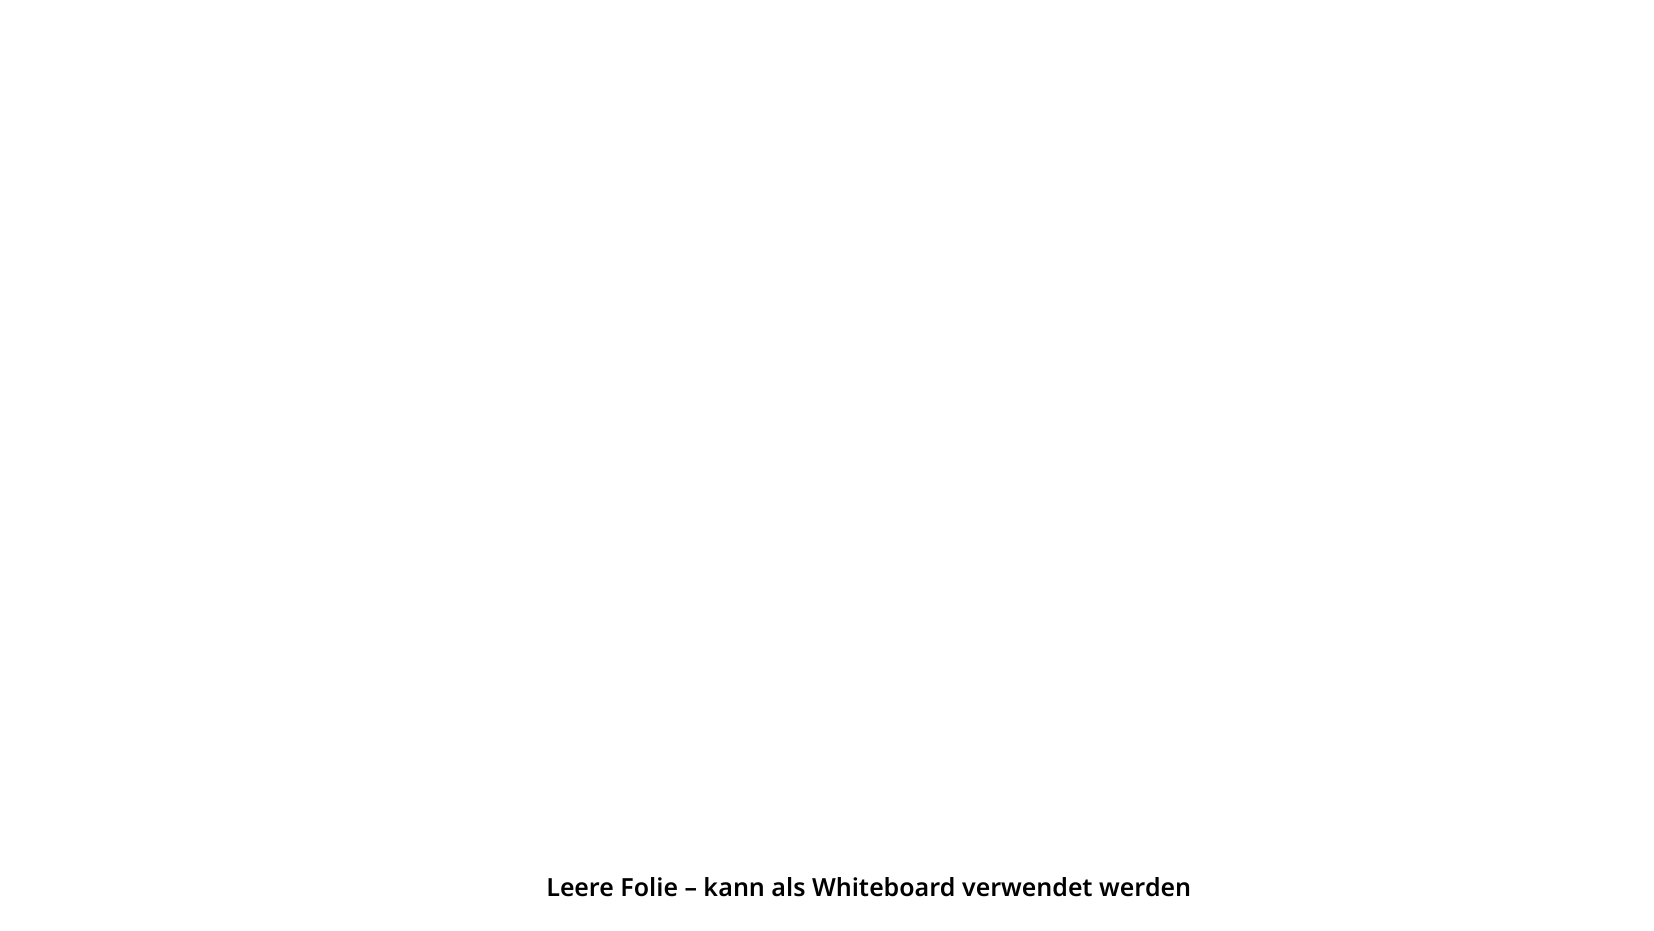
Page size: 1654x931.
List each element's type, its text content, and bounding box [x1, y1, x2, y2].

text_box Leere Folie – kann als Whiteboard verwendet werden [531, 862, 1217, 907]
